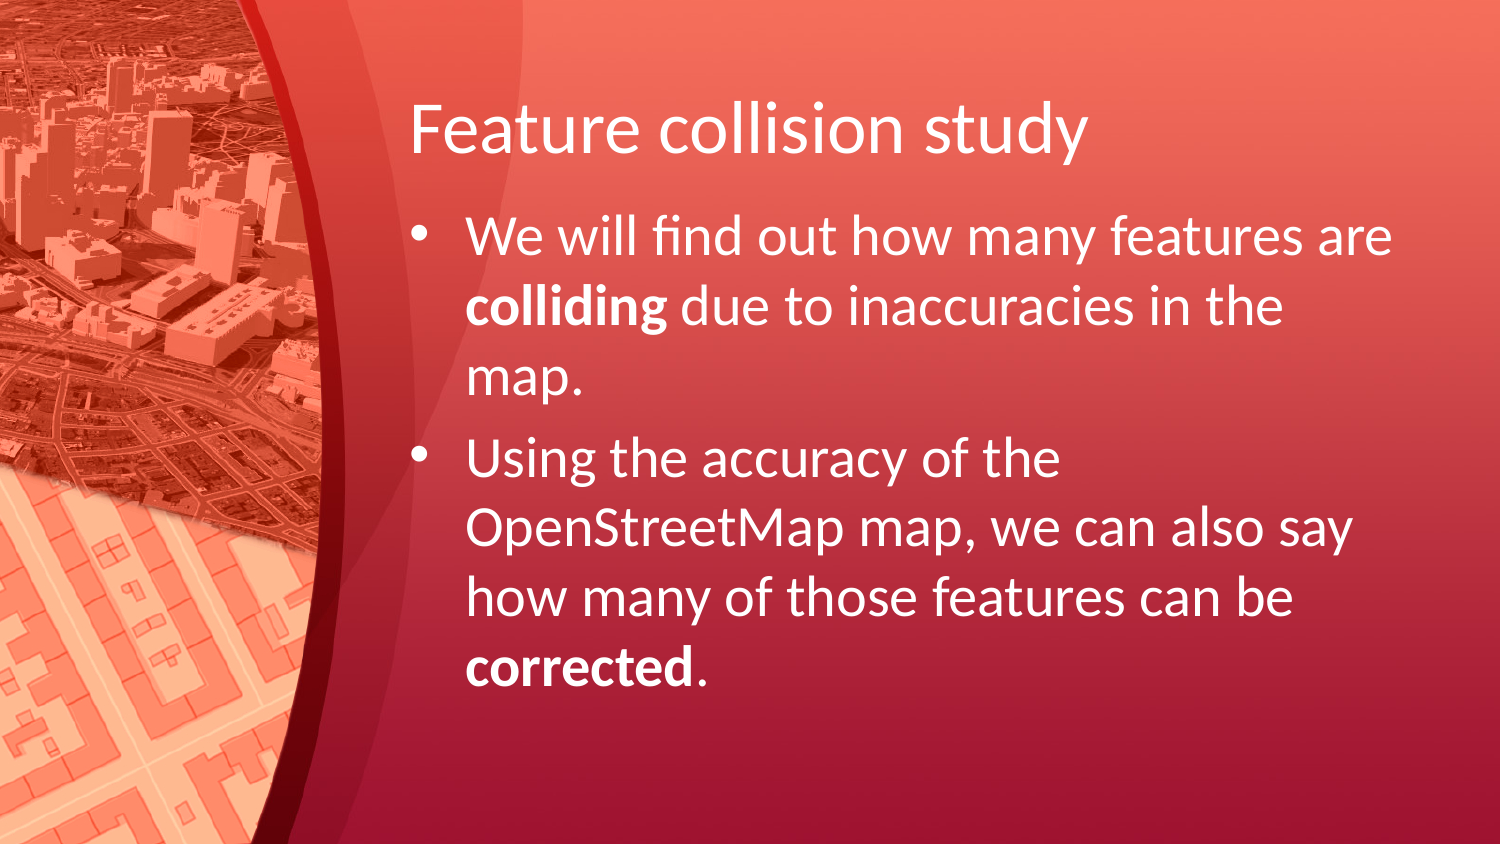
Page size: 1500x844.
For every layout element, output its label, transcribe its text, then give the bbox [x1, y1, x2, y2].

title Feature collision study [394, 64, 1425, 184]
list We will find out how many features are colliding due to inaccuracies in the map. Using the accuracy of the OpenStreetMap map, we can also say how many of those features can be corrected. [394, 189, 1425, 766]
picture [0, 0, 1500, 844]
